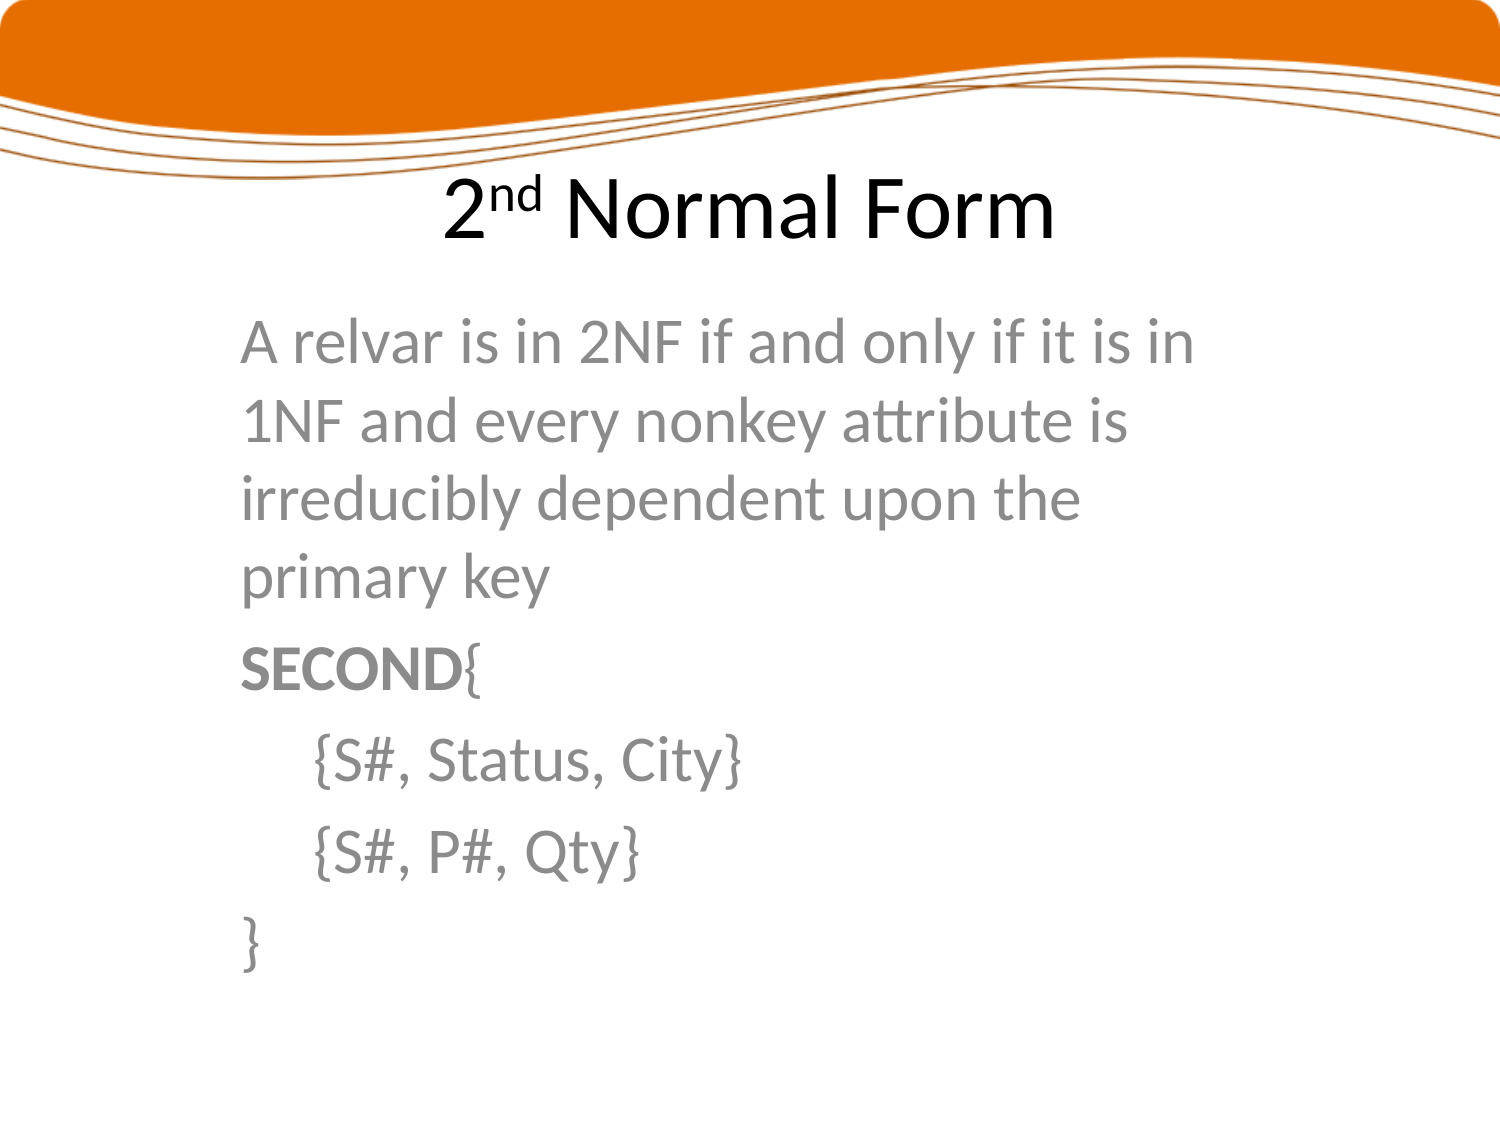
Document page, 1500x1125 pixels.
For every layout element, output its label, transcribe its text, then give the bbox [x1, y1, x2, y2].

title 2nd Normal Form [75, 125, 1425, 279]
subtitle A relvar is in 2NF if and only if it is in 1NF and every nonkey attribute is irreducibly dependent upon the primary key SECOND{ {S#, Status, City} {S#, P#, Qty} } [225, 290, 1275, 988]
picture [0, 0, 1500, 180]
